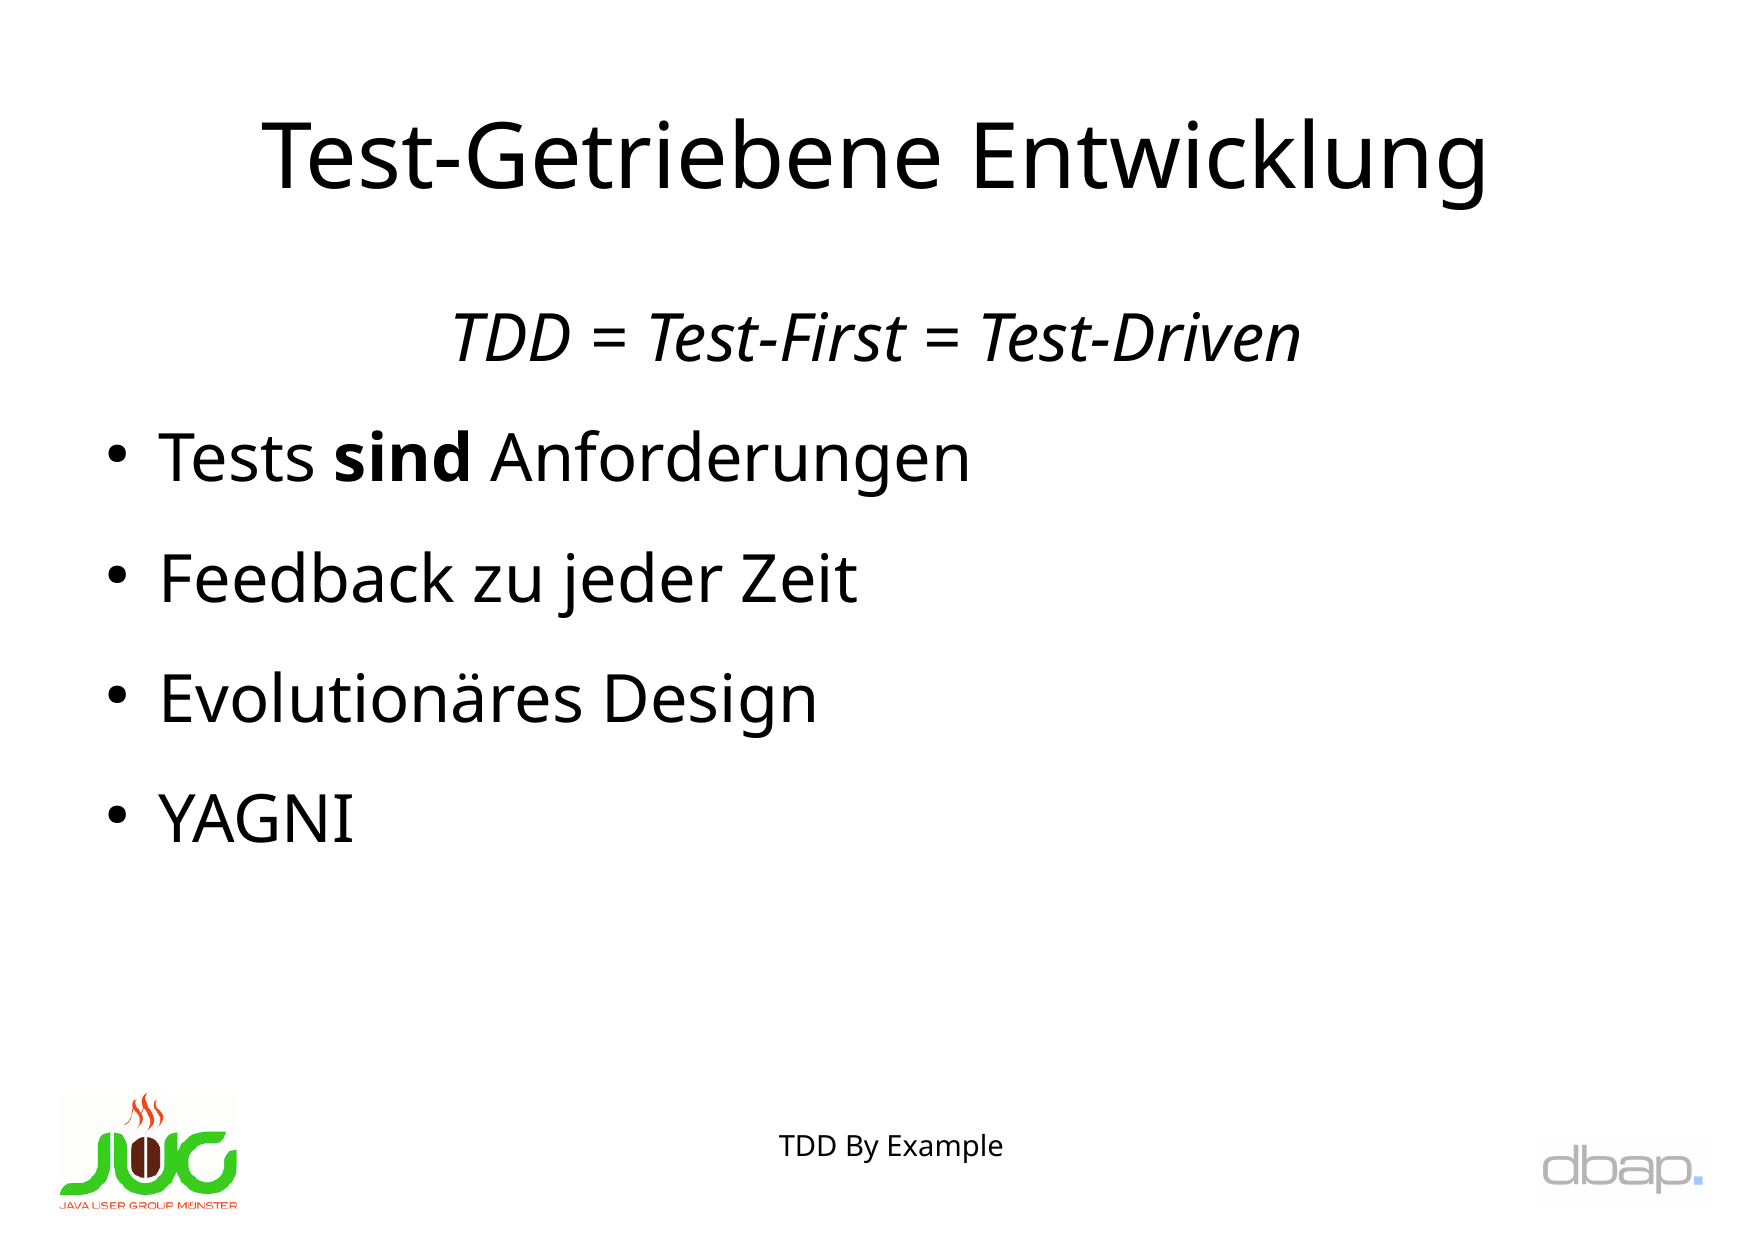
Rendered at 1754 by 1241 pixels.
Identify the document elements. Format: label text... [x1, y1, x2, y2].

list TDD = Test-First = Test-Driven Tests sind Anforderungen Feedback zu jeder Zeit Evolutionäres Design YAGNI [87, 290, 1667, 1109]
picture [59, 1092, 237, 1209]
title Test-Getriebene Entwicklung [87, 49, 1667, 257]
picture [1535, 1133, 1713, 1211]
